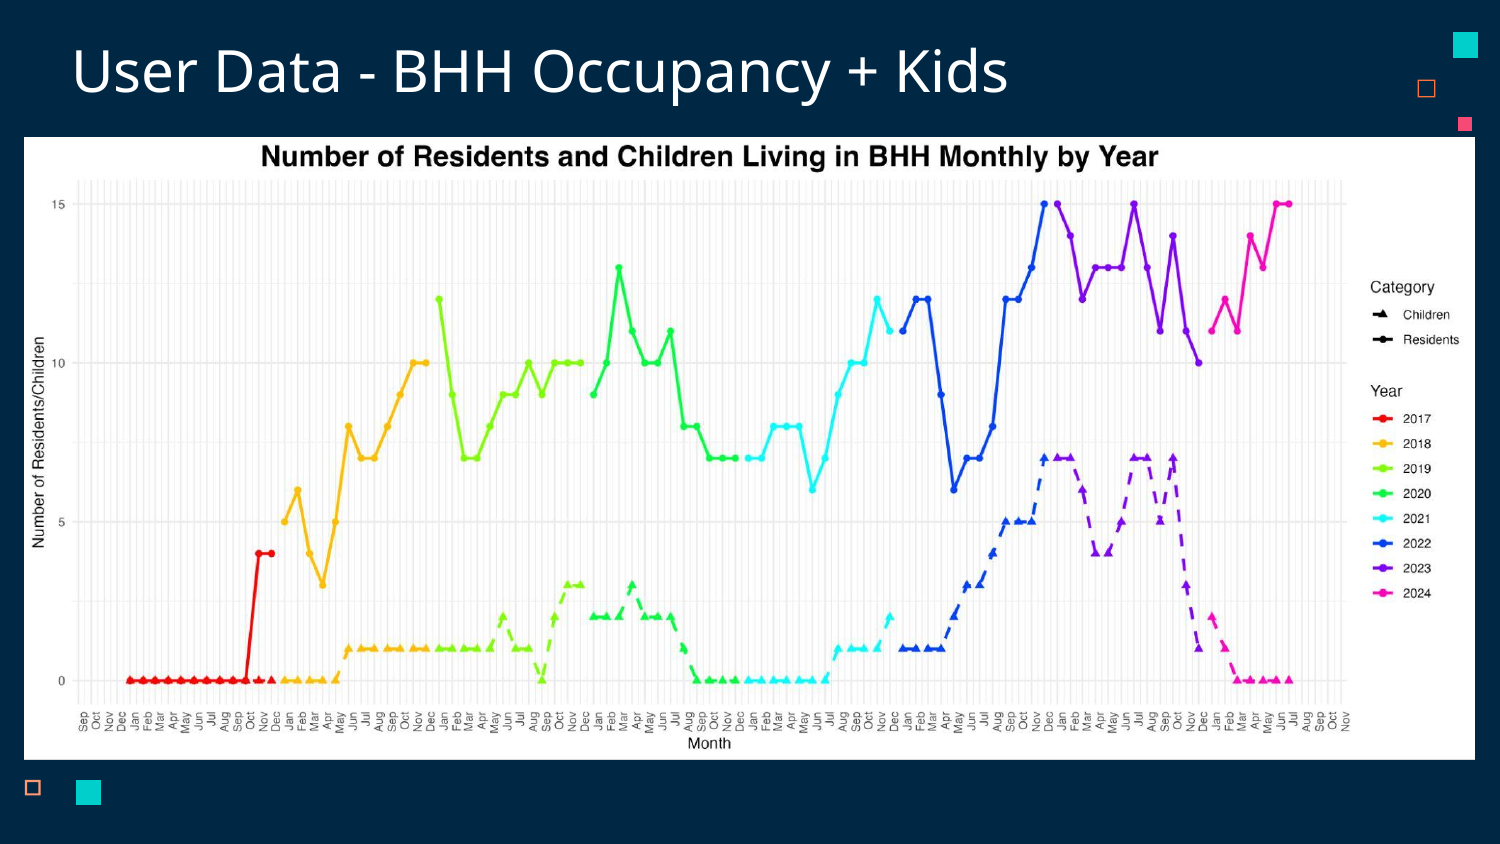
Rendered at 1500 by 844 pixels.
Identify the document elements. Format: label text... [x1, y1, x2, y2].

title User Data - BHH Occupancy + Kids [56, 18, 1320, 113]
picture [24, 137, 1475, 760]
